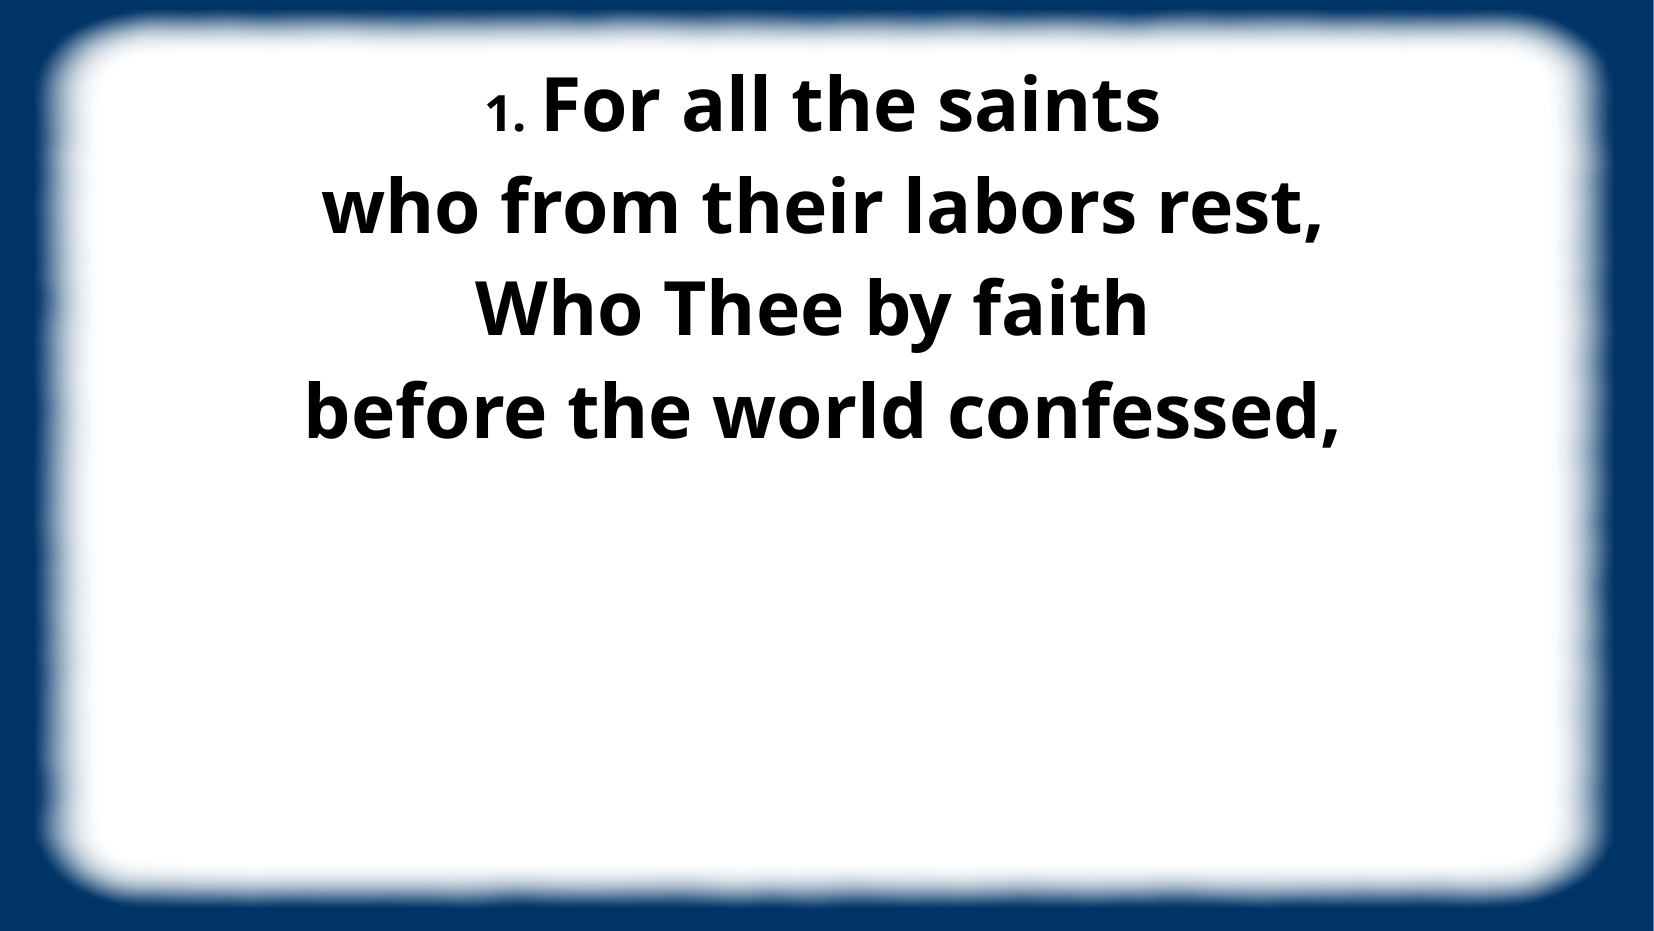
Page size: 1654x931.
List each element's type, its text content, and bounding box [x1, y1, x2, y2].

picture [0, 0, 1654, 931]
title 1. For all the saints who from their labors rest, Who Thee by faith before the world confessed, [103, 51, 1544, 479]
